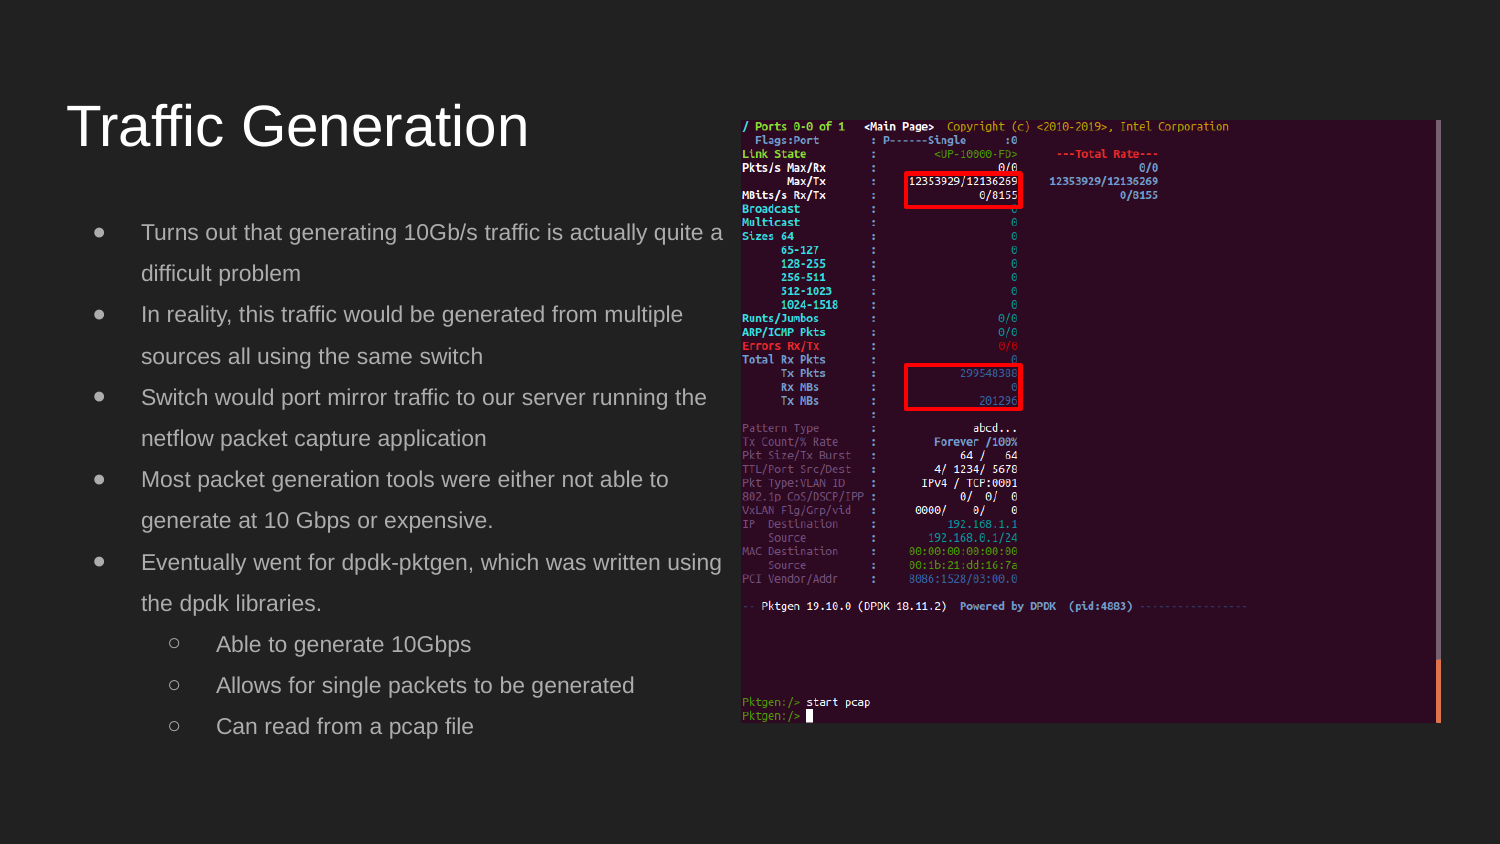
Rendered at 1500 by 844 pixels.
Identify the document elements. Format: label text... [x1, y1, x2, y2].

list Turns out that generating 10Gb/s traffic is actually quite a difficult problem In reality, this traffic would be generated from multiple sources all using the same switch Switch would port mirror traffic to our server running the netflow packet capture application Most packet generation tools were either not able to generate at 10 Gbps or expensive. Eventually went for dpdk-pktgen, which was written using the dpdk libraries. Able to generate 10Gbps Allows for single packets to be generated Can read from a pcap file [51, 189, 750, 750]
picture [741, 120, 1441, 723]
title Traffic Generation [51, 72, 1449, 167]
